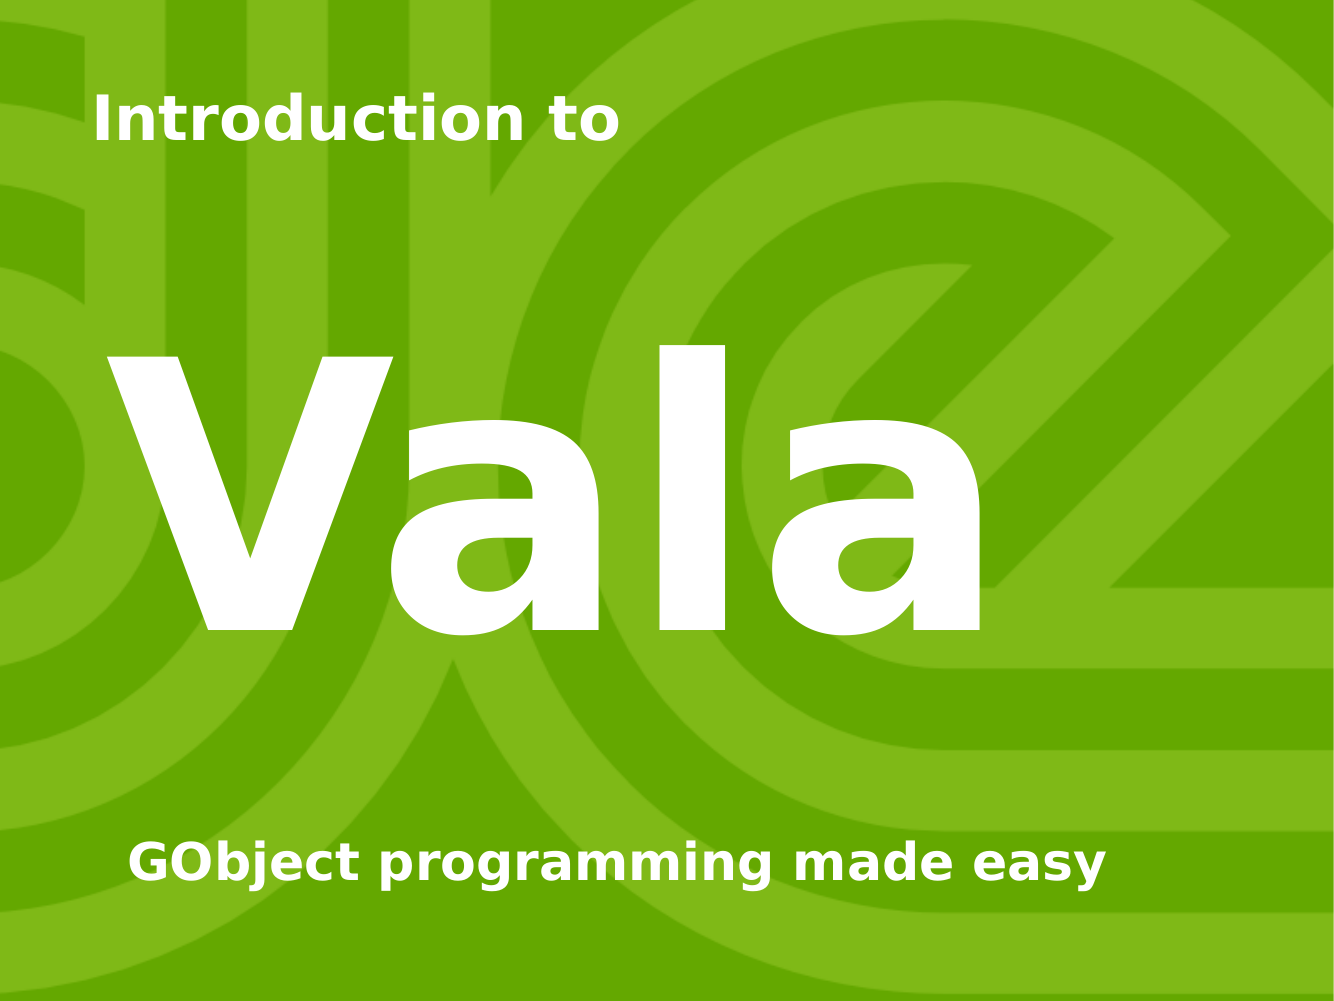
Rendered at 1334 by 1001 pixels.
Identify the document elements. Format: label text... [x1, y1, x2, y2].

text_box Vala [91, 274, 1026, 727]
text_box GObject programming made easy [112, 825, 1124, 901]
picture [0, 0, 1334, 1001]
text_box Introduction to [76, 75, 638, 163]
